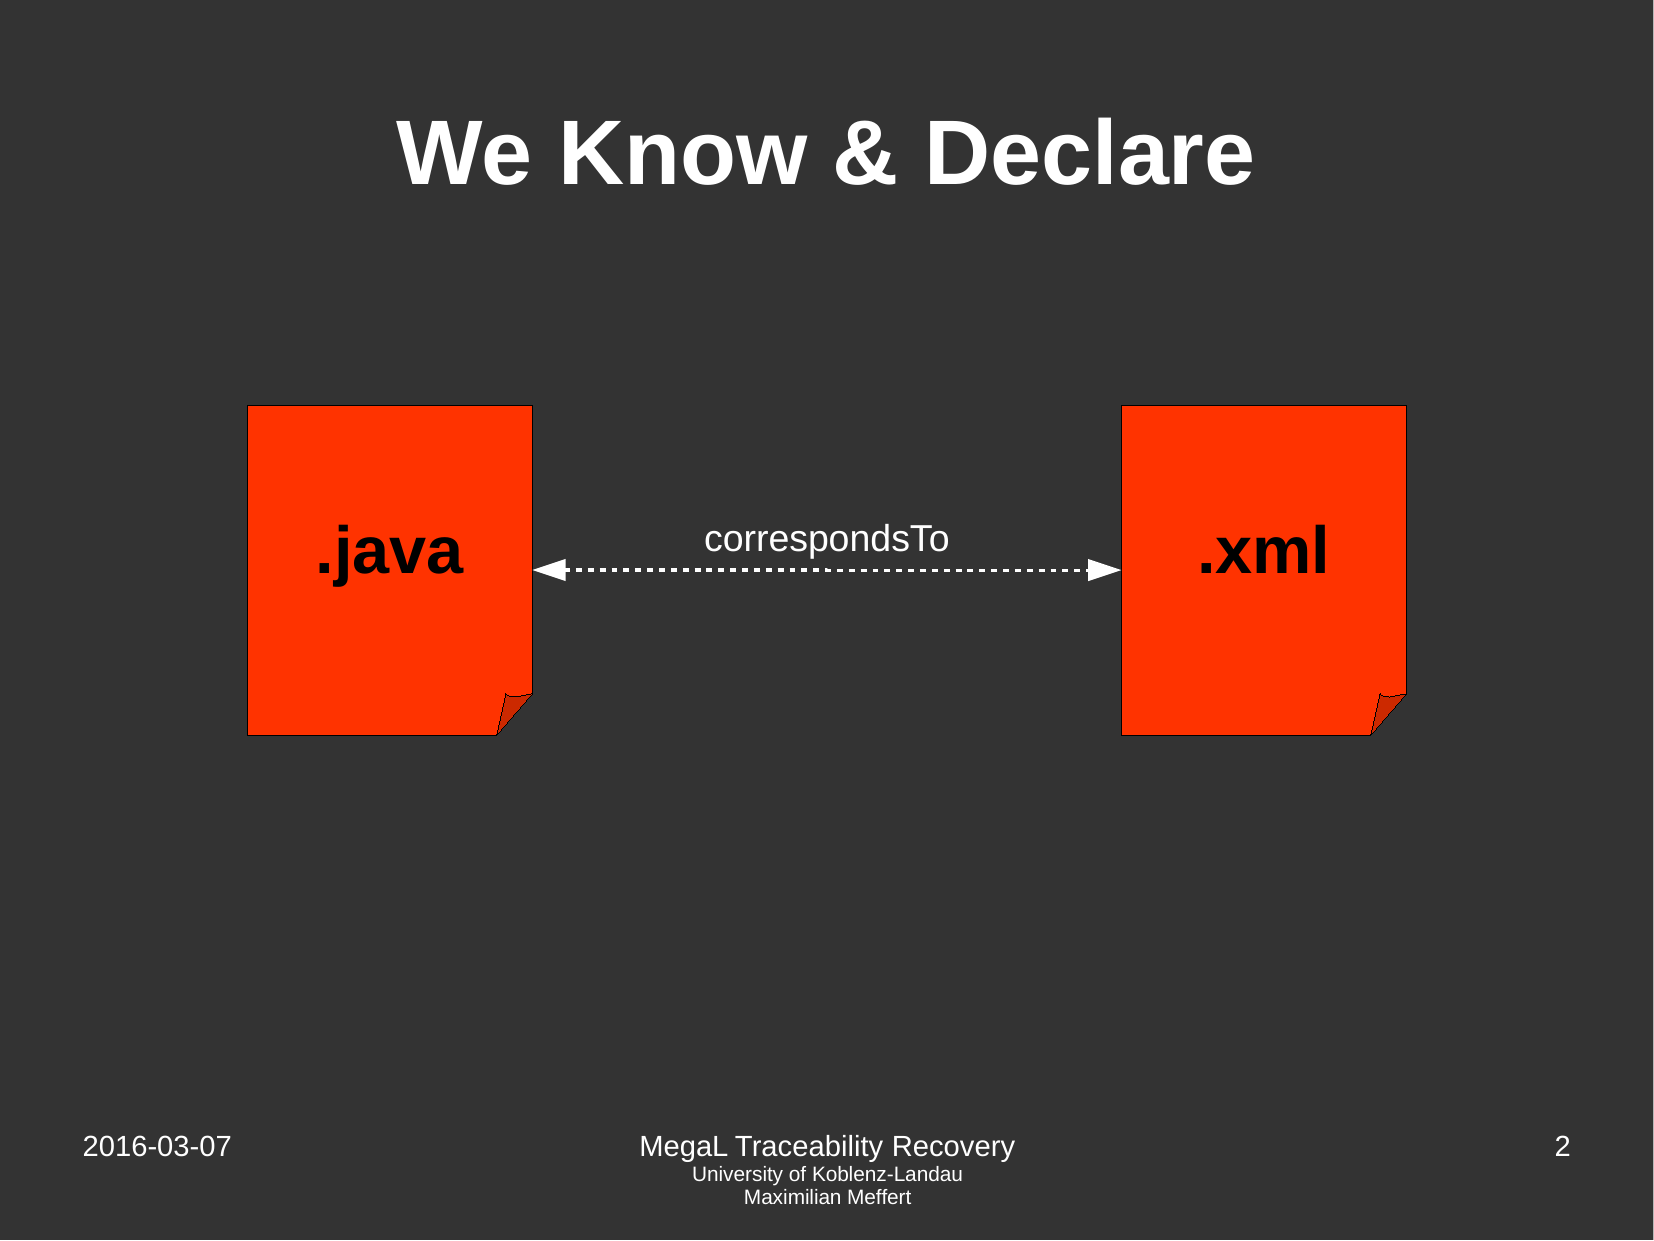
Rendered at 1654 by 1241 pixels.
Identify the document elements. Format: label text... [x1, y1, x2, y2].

title We Know & Declare [82, 49, 1571, 257]
text_box correspondsTo [676, 510, 977, 567]
text_box .xml [1121, 405, 1407, 736]
text_box .java [247, 405, 533, 736]
